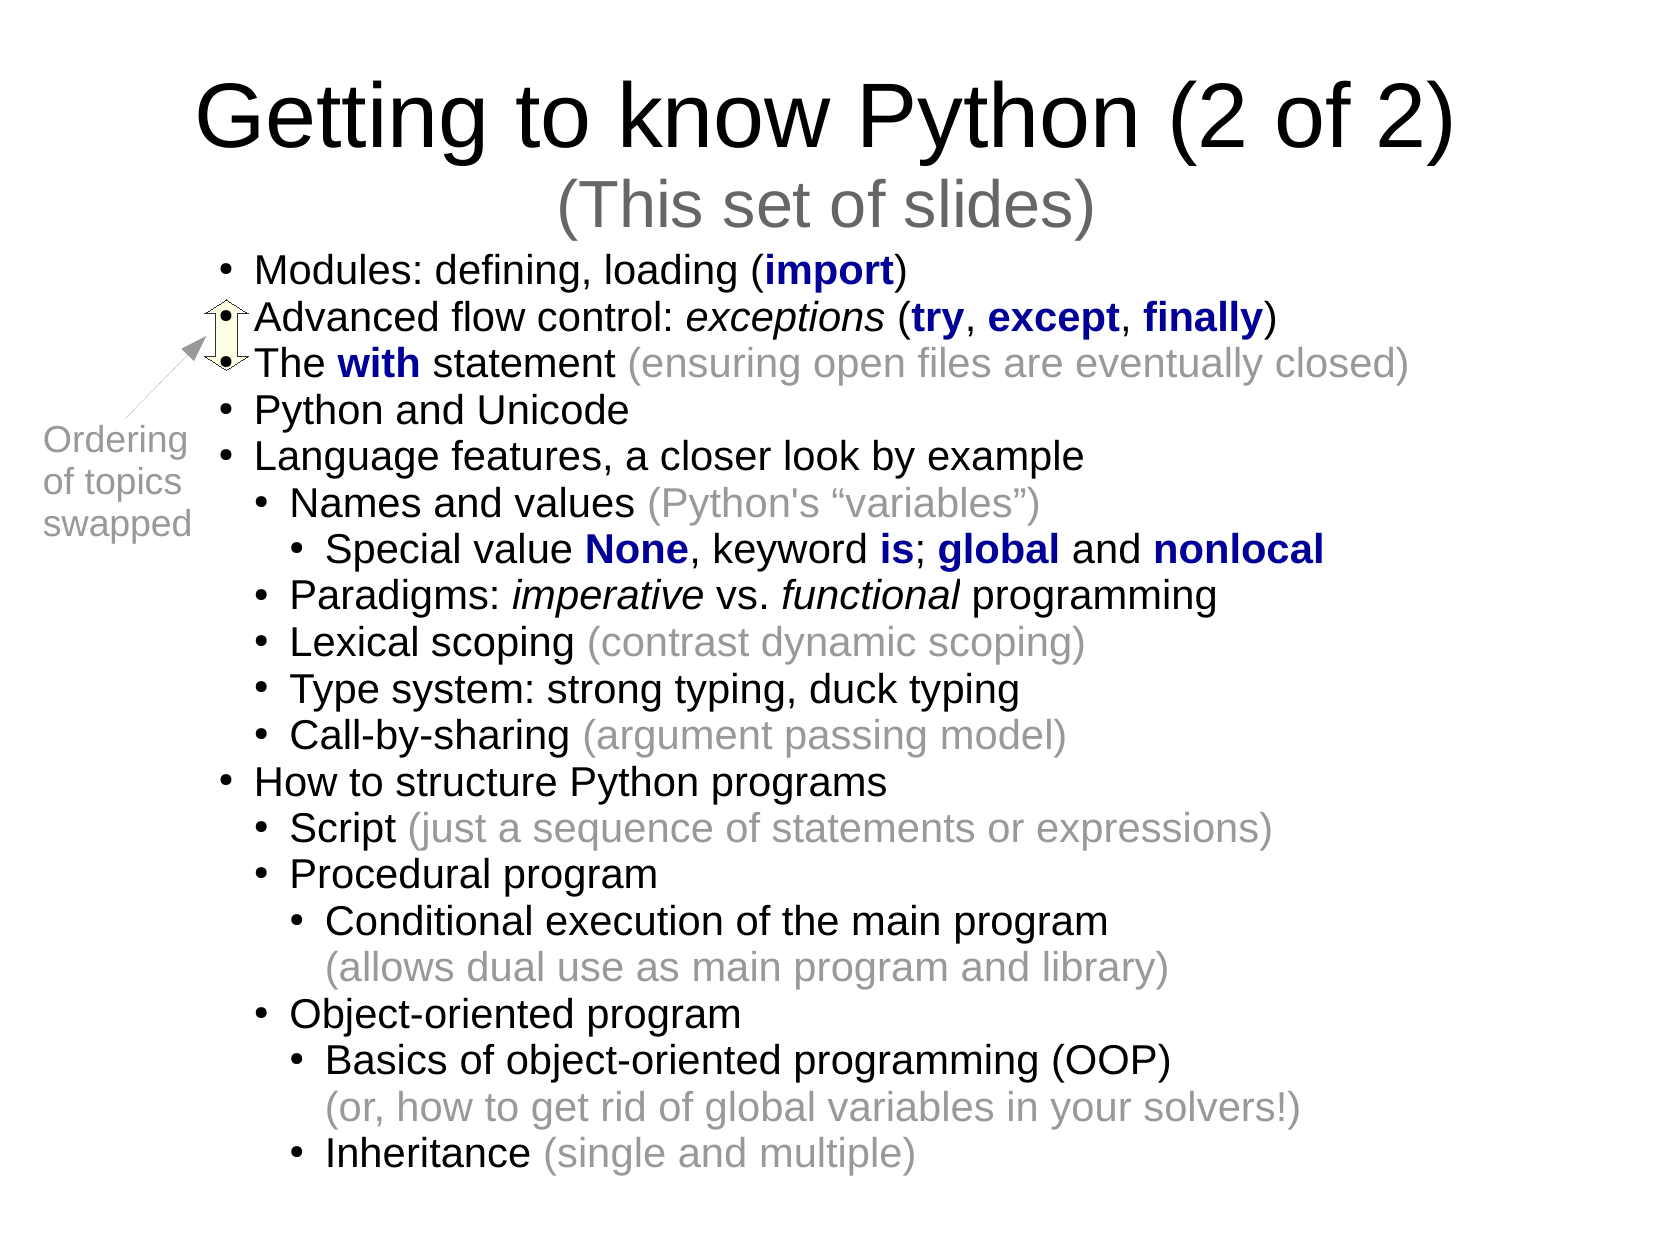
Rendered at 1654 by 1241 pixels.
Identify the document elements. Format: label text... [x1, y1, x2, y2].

title Getting to know Python (2 of 2) (This set of slides) [82, 49, 1571, 257]
text_box Ordering of topics swapped [28, 410, 208, 552]
subtitle Modules: defining, loading (import) Advanced flow control: exceptions (try, except, finally) The with statement (ensuring open files are eventually closed) Python and Unicode Language features, a closer look by example Names and values (Python's “variables”) Special value None, keyword is; global and nonlocal Paradigms: imperative vs. functional programming Lexical scoping (contrast dynamic scoping) Type system: strong typing, duck typing Call-by-sharing (argument passing model) How to structure Python programs Script (just a sequence of statements or expressions) Procedural program Conditional execution of the main program (allows dual use as main program and library) Object-oriented program Basics of object-oriented programming (OOP) (or, how to get rid of global variables in your solvers!) Inheritance (single and multiple) [218, 224, 1419, 1199]
text_box [204, 305, 218, 365]
